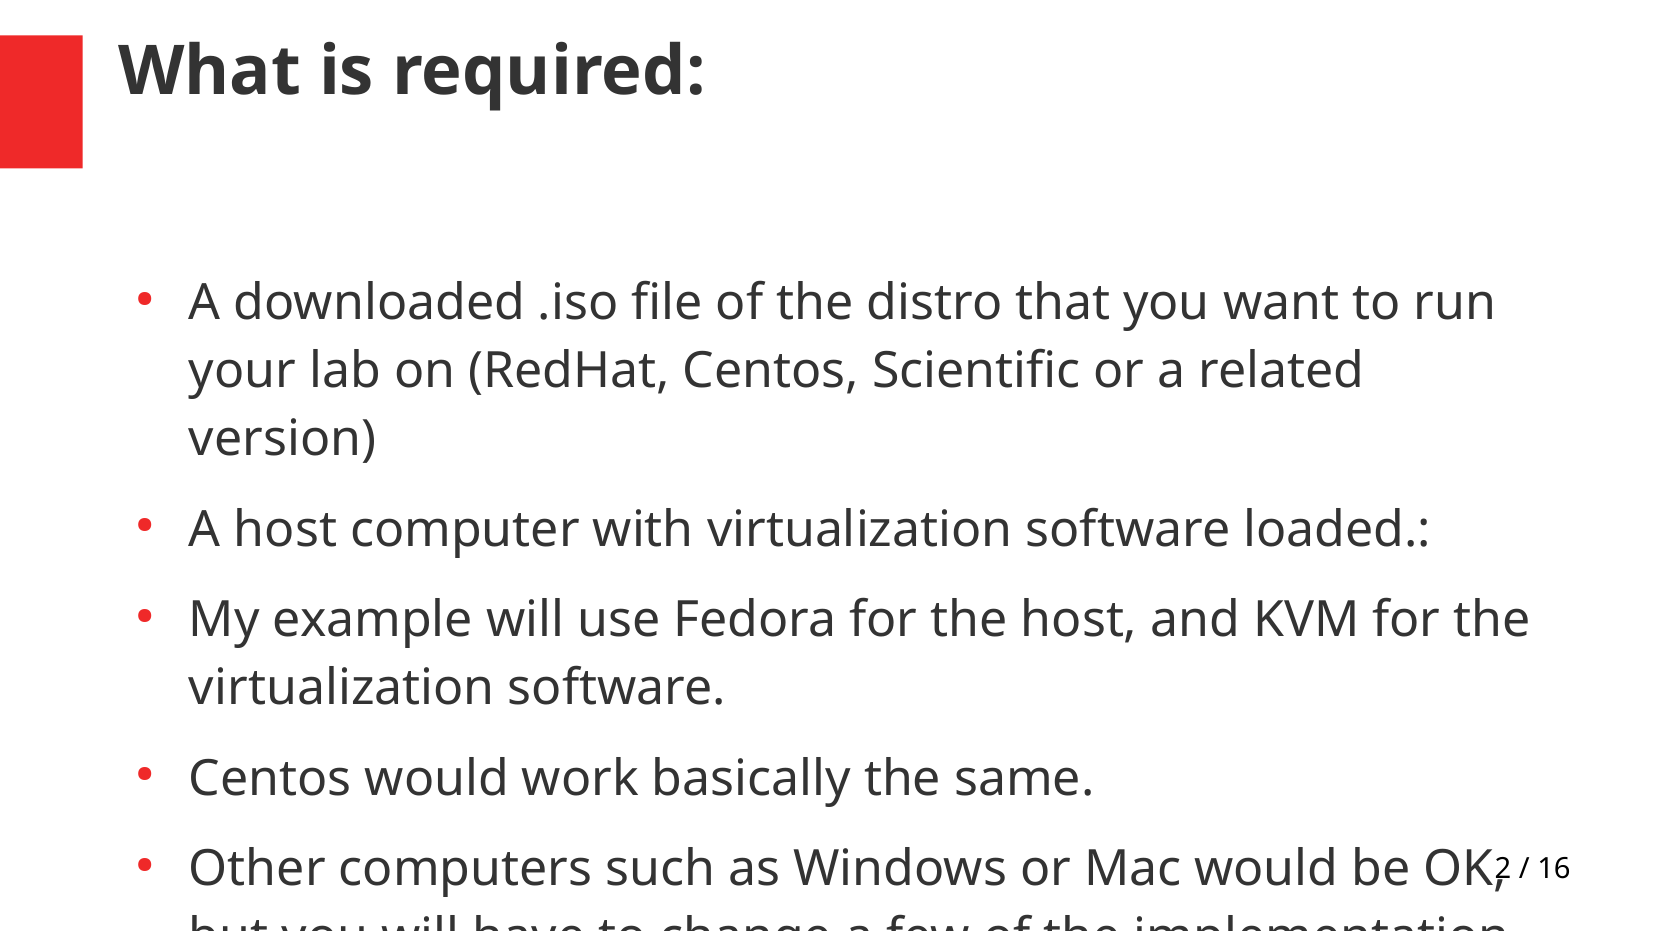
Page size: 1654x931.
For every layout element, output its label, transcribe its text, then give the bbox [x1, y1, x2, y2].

title What is required: [118, 7, 1571, 222]
list A downloaded .iso file of the distro that you want to run your lab on (RedHat, Centos, Scientific or a related version) A host computer with virtualization software loaded.: My example will use Fedora for the host, and KVM for the virtualization software. Centos would work basically the same. Other computers such as Windows or Mac would be OK, but you will have to change a few of the implementation details to suit your platform. [118, 265, 1536, 806]
